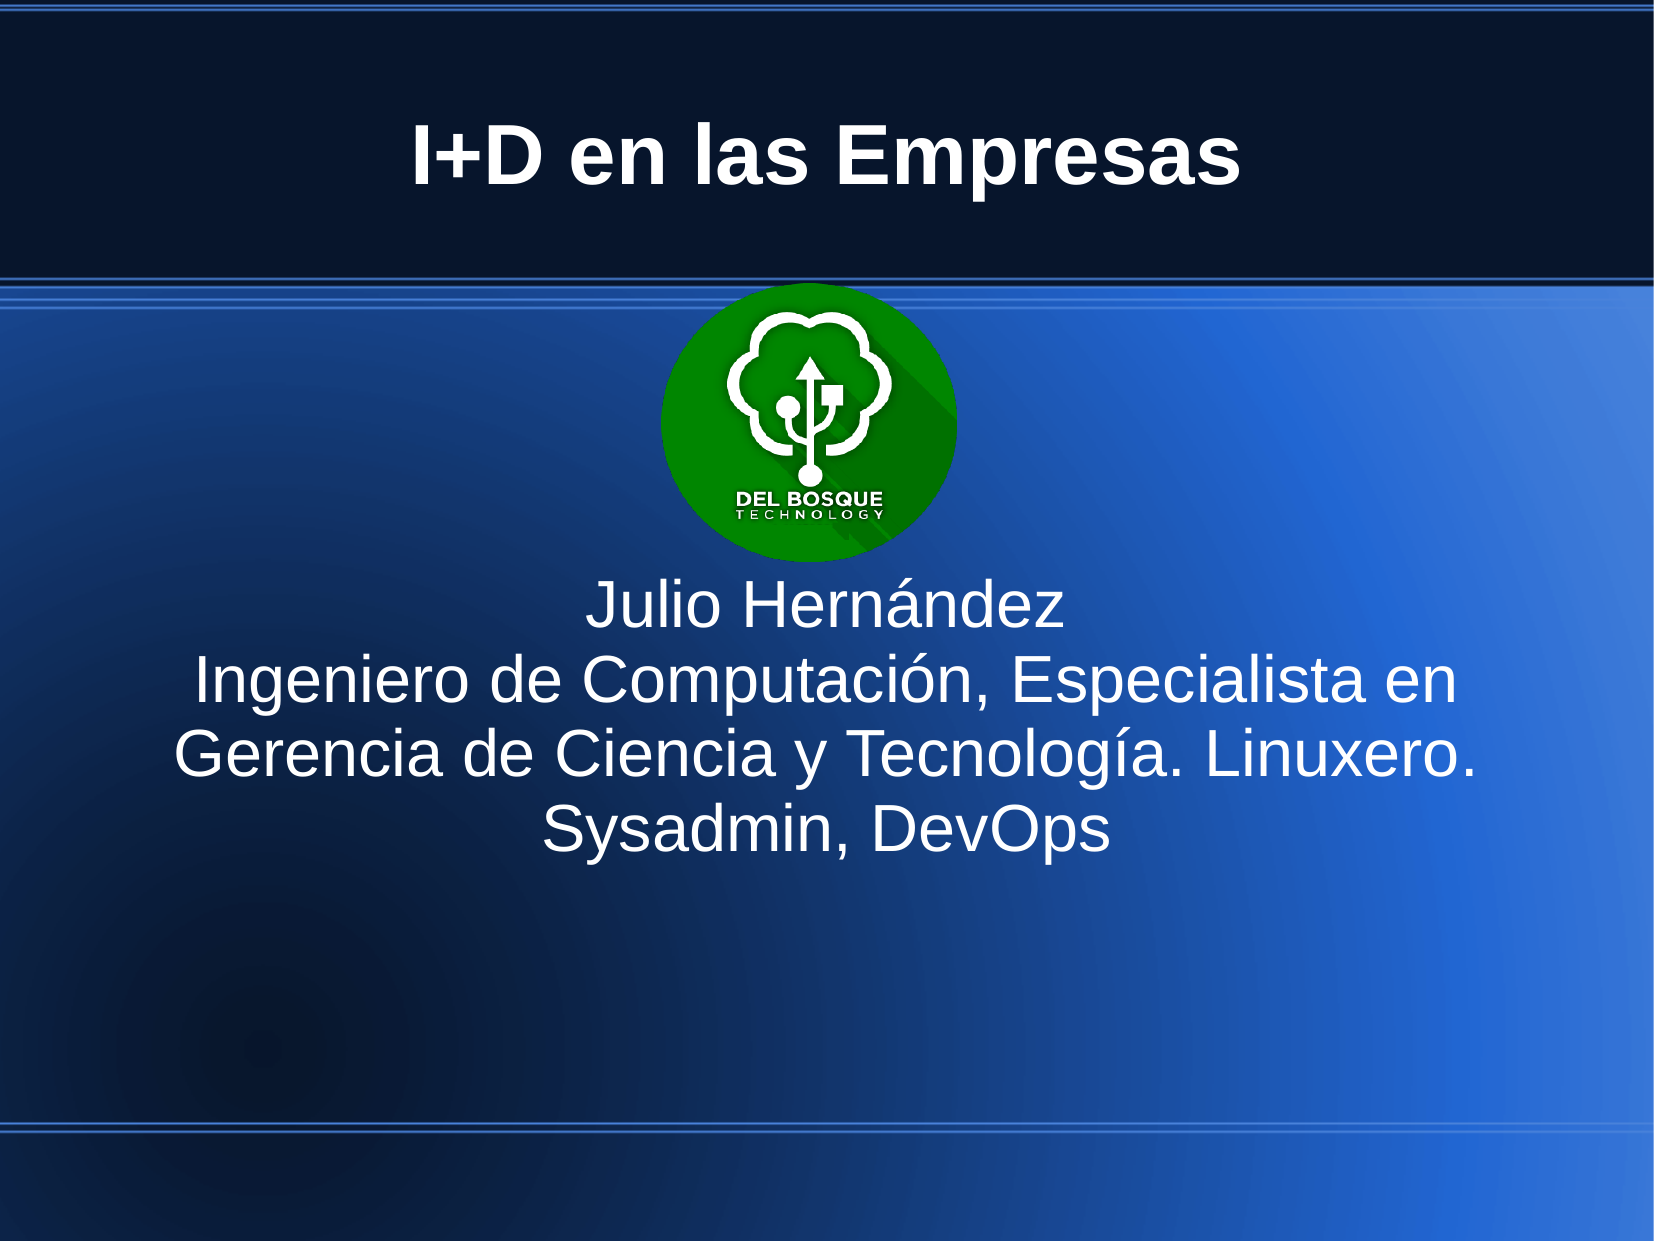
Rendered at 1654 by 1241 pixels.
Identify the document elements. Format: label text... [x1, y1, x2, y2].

text_box I+D en las Empresas [82, 49, 1571, 257]
picture [0, 0, 1654, 1241]
text_box Julio Hernández Ingeniero de Computación, Especialista en Gerencia de Ciencia y Tecnología. Linuxero. Sysadmin, DevOps [82, 355, 1571, 1075]
